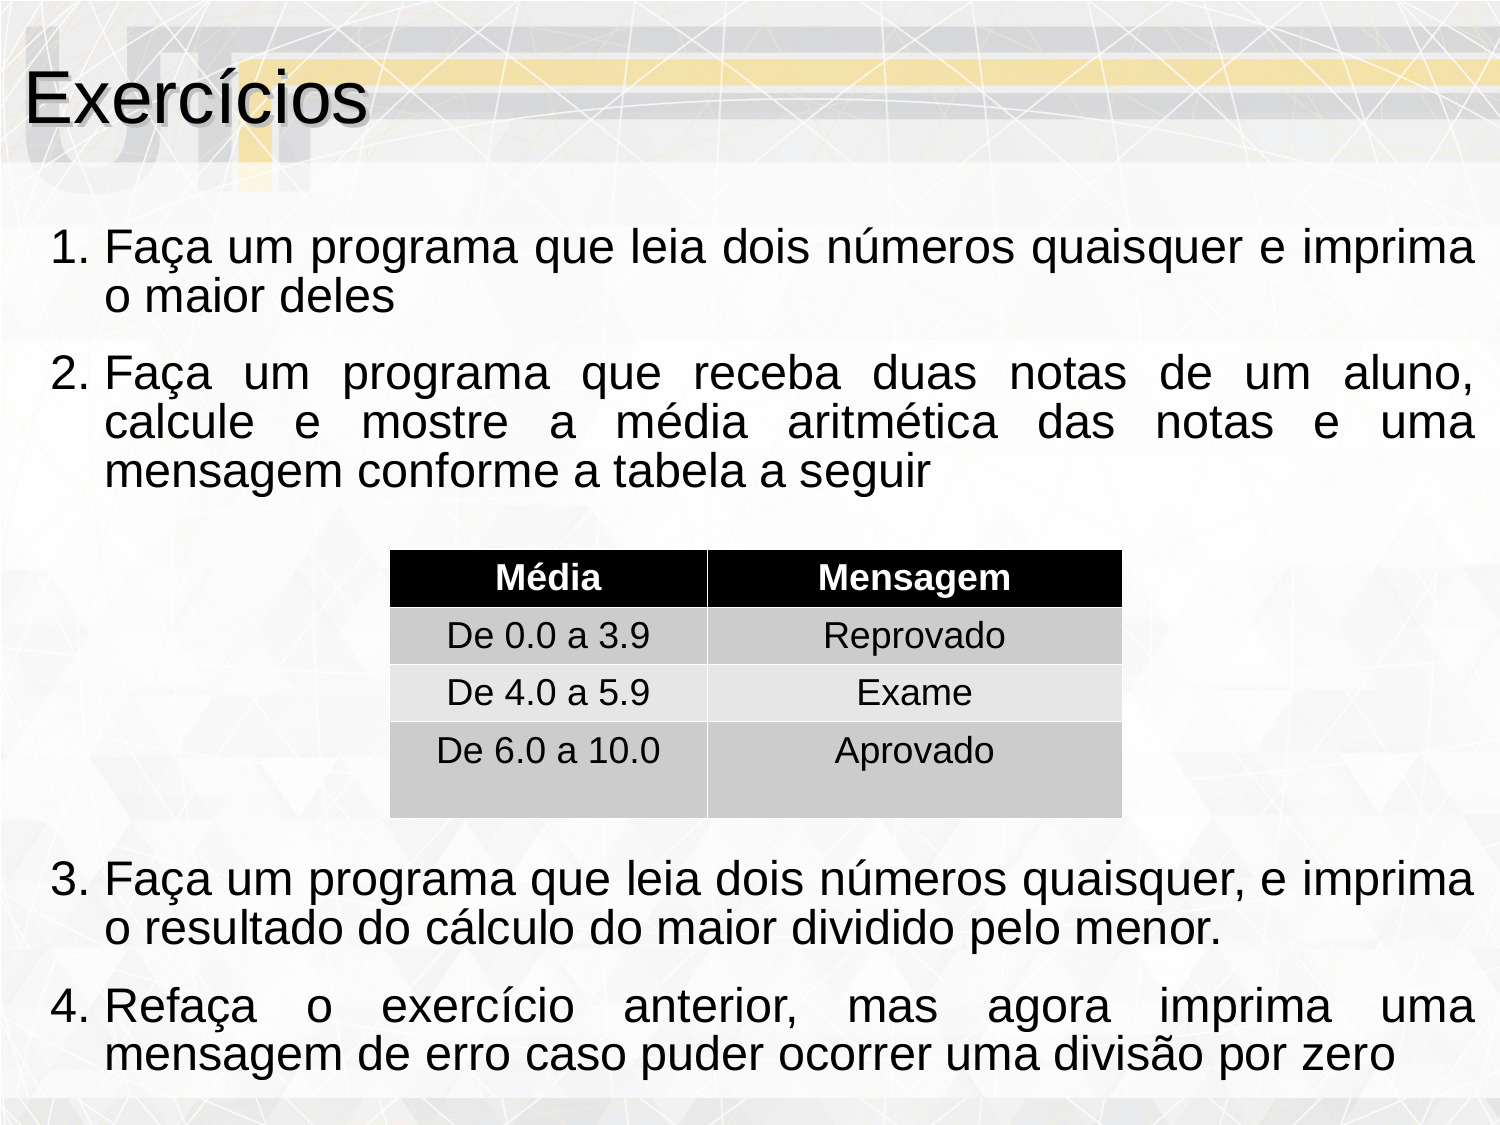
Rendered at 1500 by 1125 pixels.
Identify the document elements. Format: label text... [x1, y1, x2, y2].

table_cell De 6.0 a 10.0 [390, 722, 707, 818]
table_cell Exame [708, 665, 1122, 721]
table_cell Reprovado [708, 608, 1122, 664]
table_cell De 0.0 a 3.9 [390, 608, 707, 664]
table_header Média [390, 550, 707, 607]
list Faça um programa que leia dois números quaisquer e imprima o maior deles Faça um programa que receba duas notas de um aluno, calcule e mostre a média aritmética das notas e uma mensagem conforme a tabela a seguir Faça um programa que leia dois números quaisquer, e imprima o resultado do cálculo do maior dividido pelo menor. Refaça o exercício anterior, mas agora imprima uma mensagem de erro caso puder ocorrer uma divisão por zero [35, 224, 1477, 1087]
table_cell F [1, 1, 1500, 1125]
table_cell De 4.0 a 5.9 [390, 665, 707, 721]
table_header Mensagem [708, 550, 1122, 607]
table_cell Aprovado [708, 722, 1122, 818]
title Exercícios [23, 18, 1489, 178]
